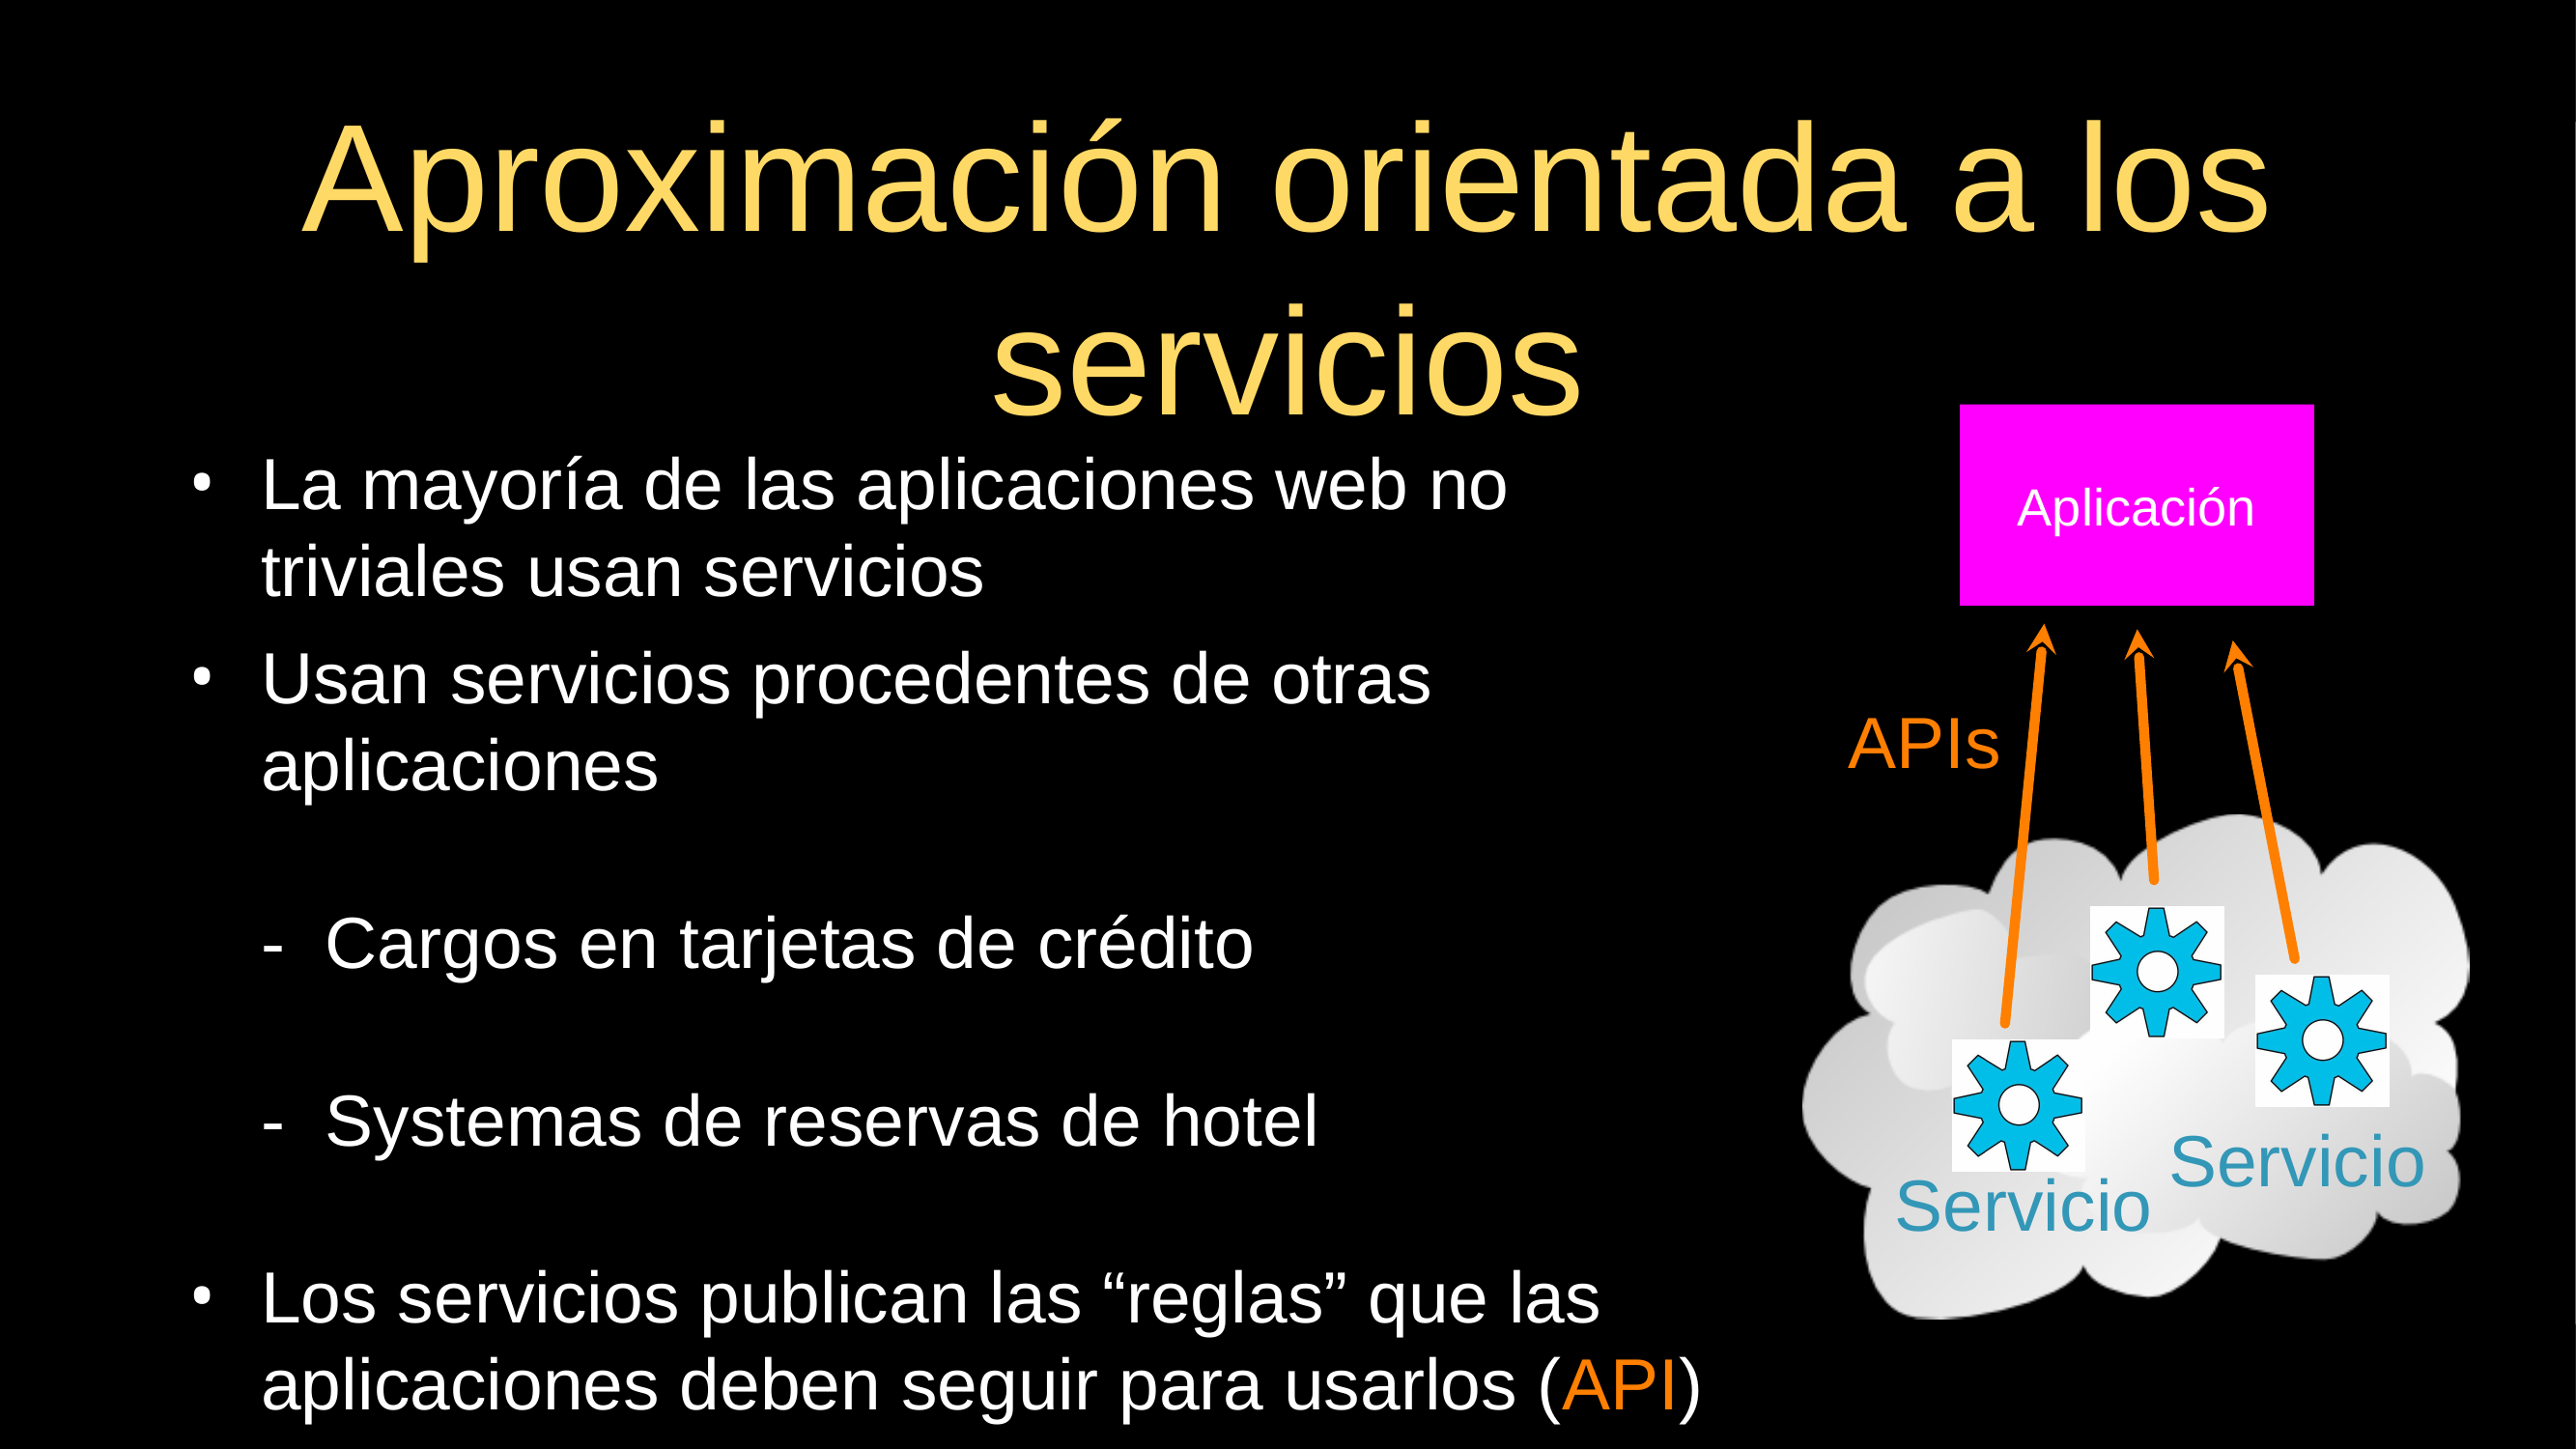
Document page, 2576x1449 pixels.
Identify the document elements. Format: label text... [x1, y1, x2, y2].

picture [1802, 814, 2470, 1320]
text_box Servicio [2167, 1108, 2428, 1208]
text_box Aplicación [1960, 404, 2314, 606]
text_box Servicio [1893, 1152, 2155, 1252]
text_box APIs [1843, 690, 2006, 789]
list La mayoría de las aplicaciones web no triviales usan servicios Usan servicios procedentes de otras aplicaciones - Cargos en tarjetas de crédito - Systemas de reservas de hotel Los servicios publican las “reglas” que las aplicaciones deben seguir para usarlos (API) [182, 479, 1745, 1383]
title Aproximación orientada a los servicios [0, 121, 2576, 403]
